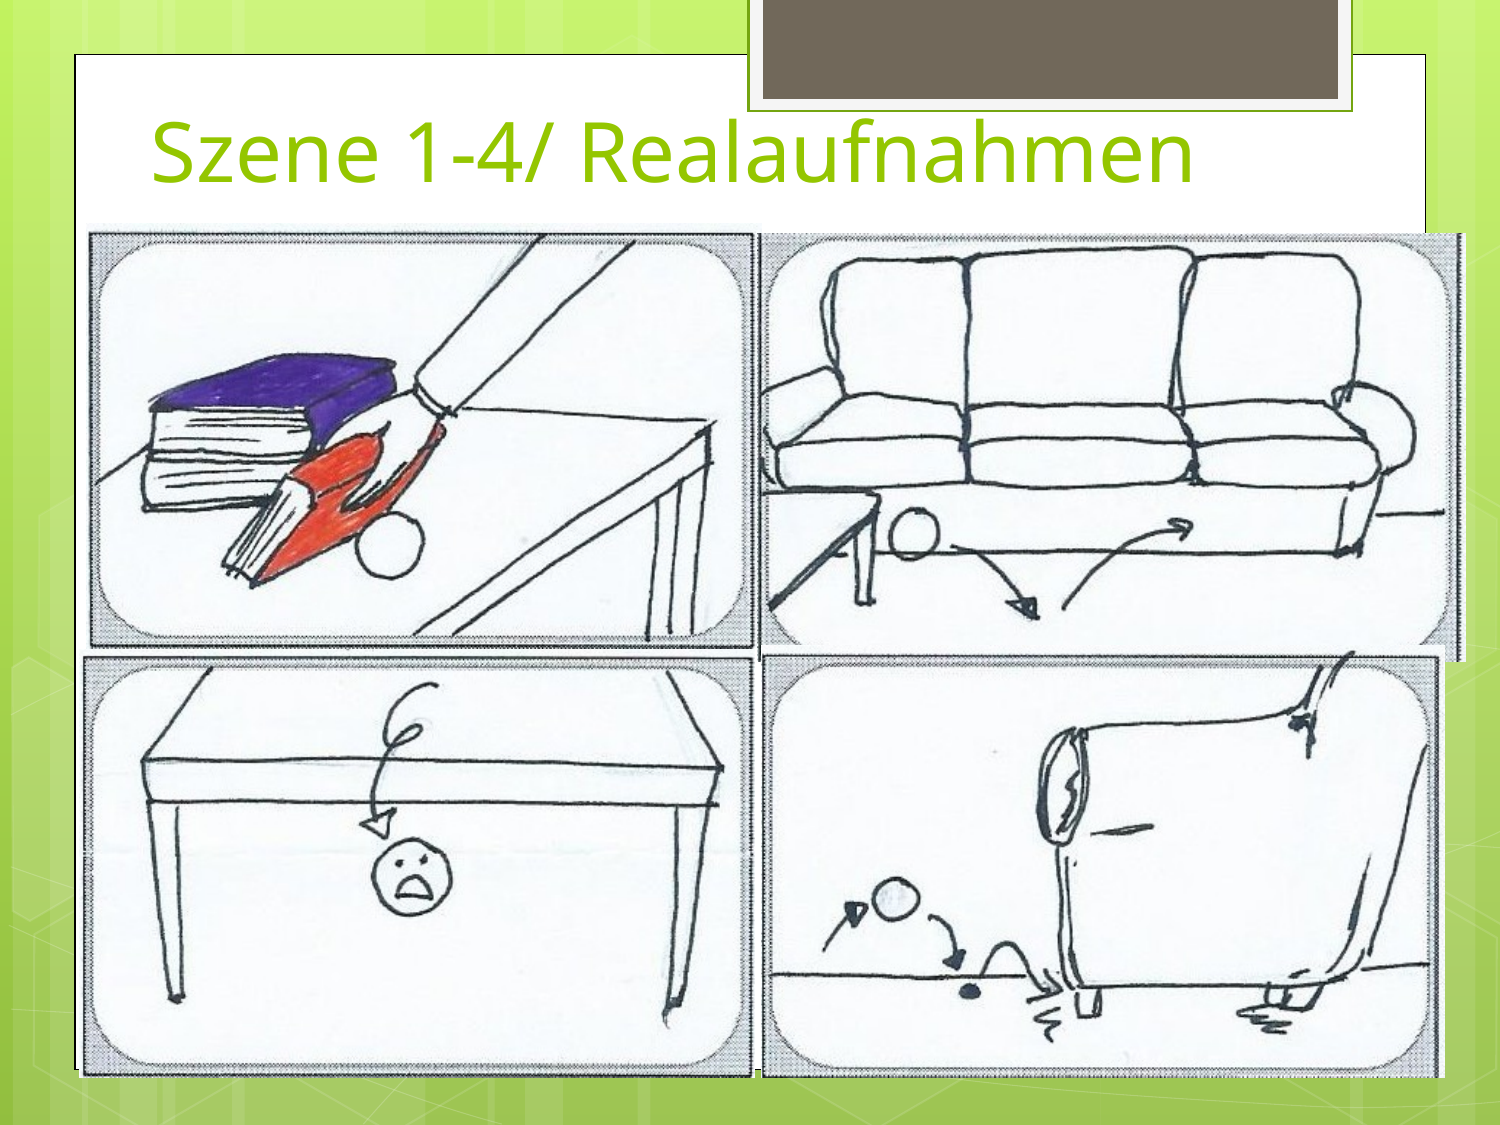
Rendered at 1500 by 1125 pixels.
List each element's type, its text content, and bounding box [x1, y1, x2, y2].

picture [79, 223, 1466, 1078]
title Szene 1-4/ Realaufnahmen [135, 19, 1289, 207]
